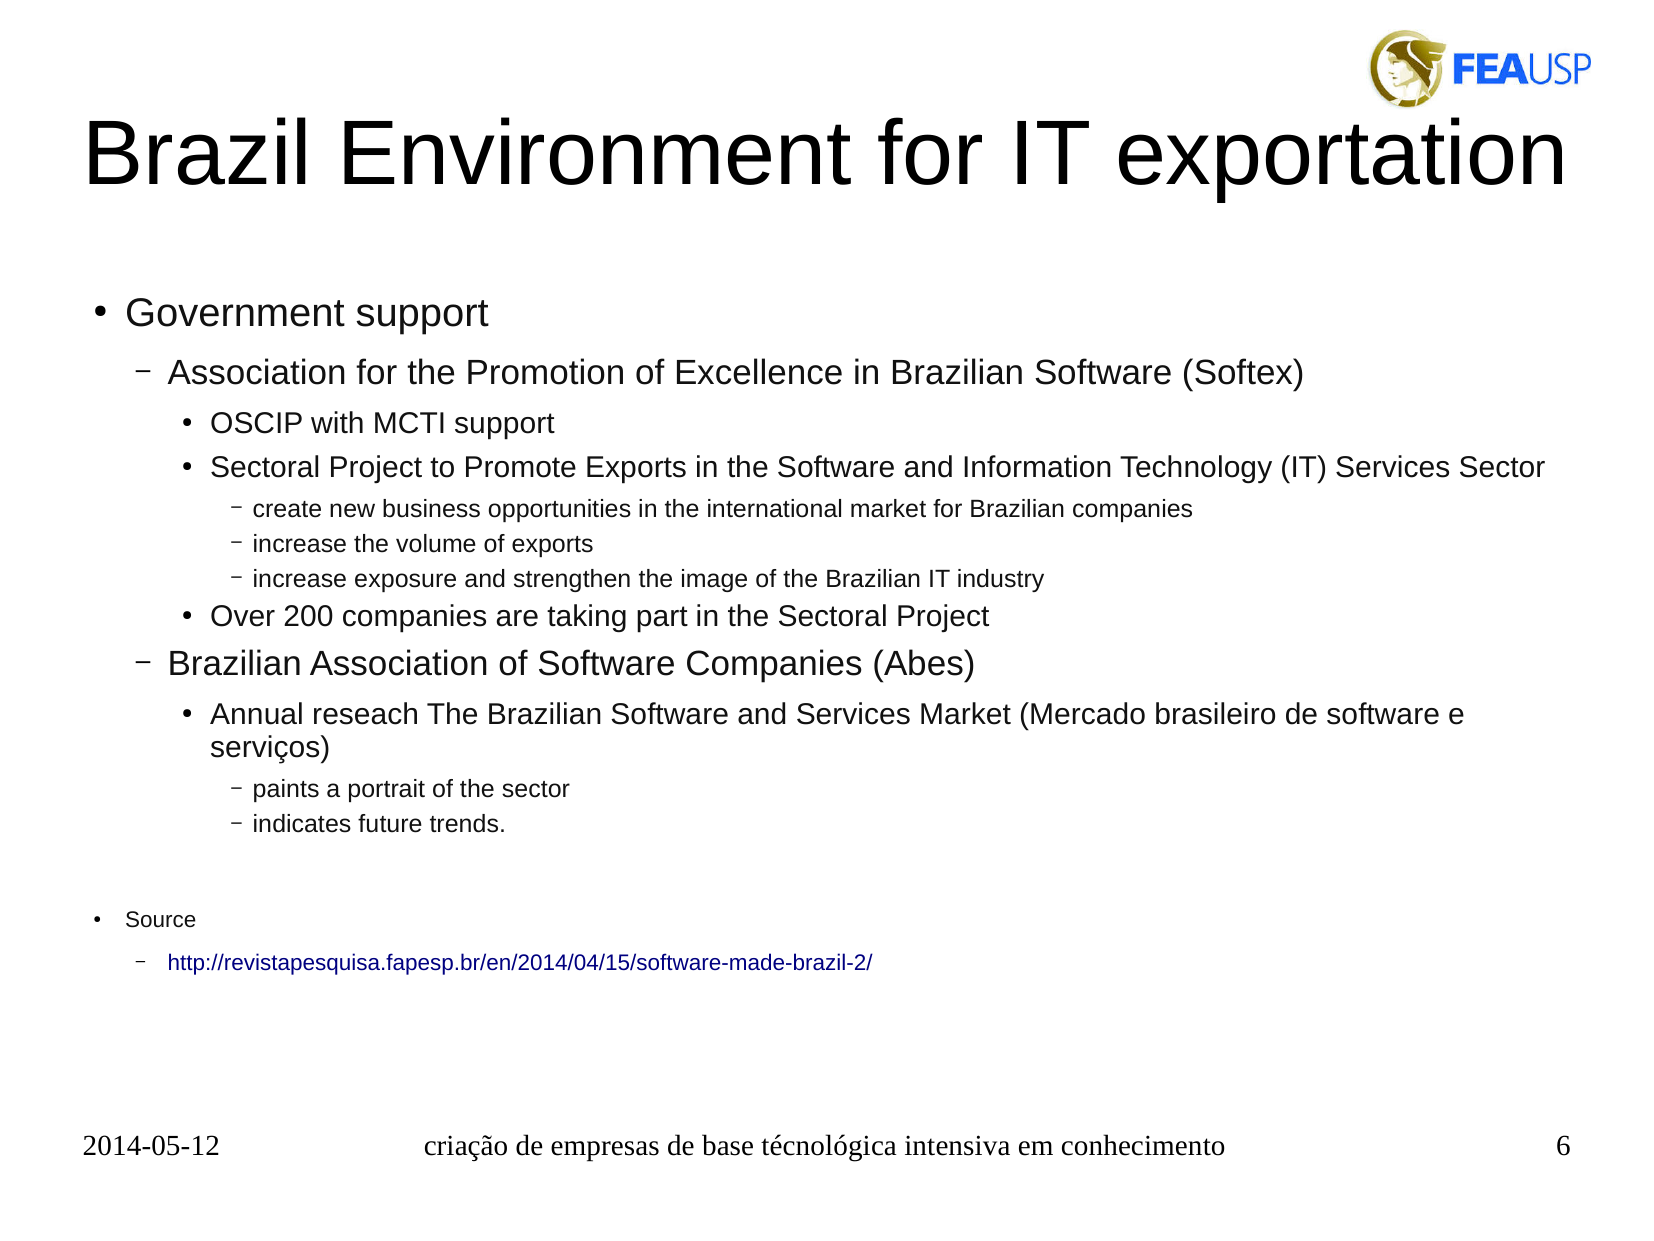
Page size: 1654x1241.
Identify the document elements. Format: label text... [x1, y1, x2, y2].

picture [1366, 29, 1591, 110]
title Brazil Environment for IT exportation [82, 49, 1571, 257]
list Government support Association for the Promotion of Excellence in Brazilian Software (Softex) OSCIP with MCTI support Sectoral Project to Promote Exports in the Software and Information Technology (IT) Services Sector create new business opportunities in the international market for Brazilian companies increase the volume of exports increase exposure and strengthen the image of the Brazilian IT industry Over 200 companies are taking part in the Sectoral Project Brazilian Association of Software Companies (Abes) Annual reseach The Brazilian Software and Services Market (Mercado brasileiro de software e serviços) paints a portrait of the sector indicates future trends. Source http://revistapesquisa.fapesp.br/en/2014/04/15/software-made-brazil-2/ [82, 290, 1571, 1010]
